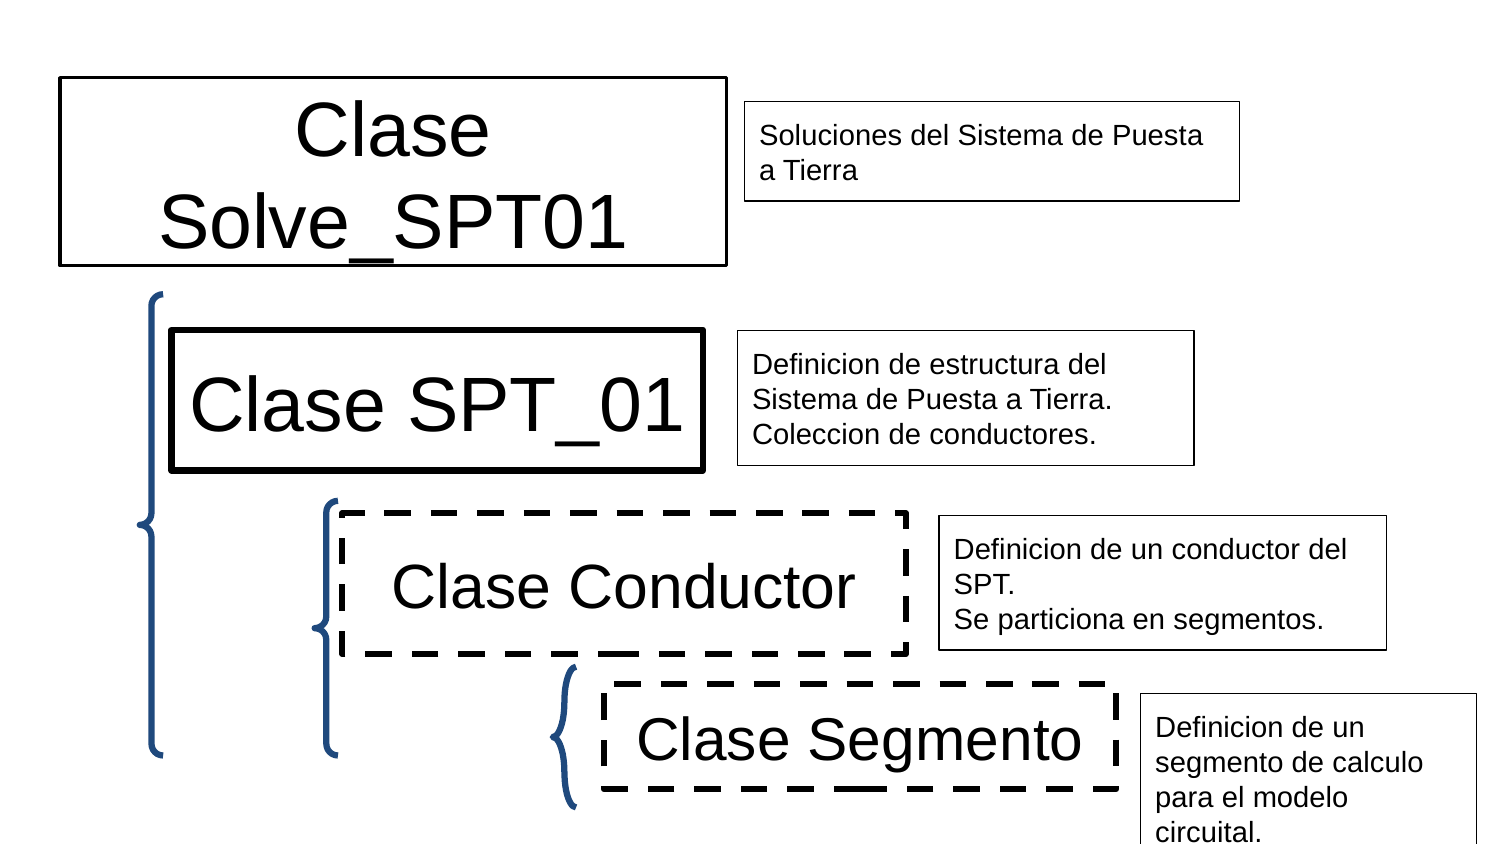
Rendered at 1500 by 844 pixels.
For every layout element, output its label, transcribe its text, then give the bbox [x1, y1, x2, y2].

text_box Clase Conductor [342, 513, 906, 654]
text_box Clase Segmento [604, 684, 1117, 790]
text_box Definicion de estructura del Sistema de Puesta a Tierra. Coleccion de conductores. [737, 330, 1195, 466]
text_box Clase Solve_SPT01 [60, 77, 727, 266]
text_box Clase SPT_01 [171, 329, 703, 471]
text_box Definicion de un segmento de calculo para el modelo circuital. [1140, 693, 1477, 844]
text_box Definicion de un conductor del SPT. Se particiona en segmentos. [938, 515, 1387, 651]
text_box Soluciones del Sistema de Puesta a Tierra [744, 101, 1240, 202]
